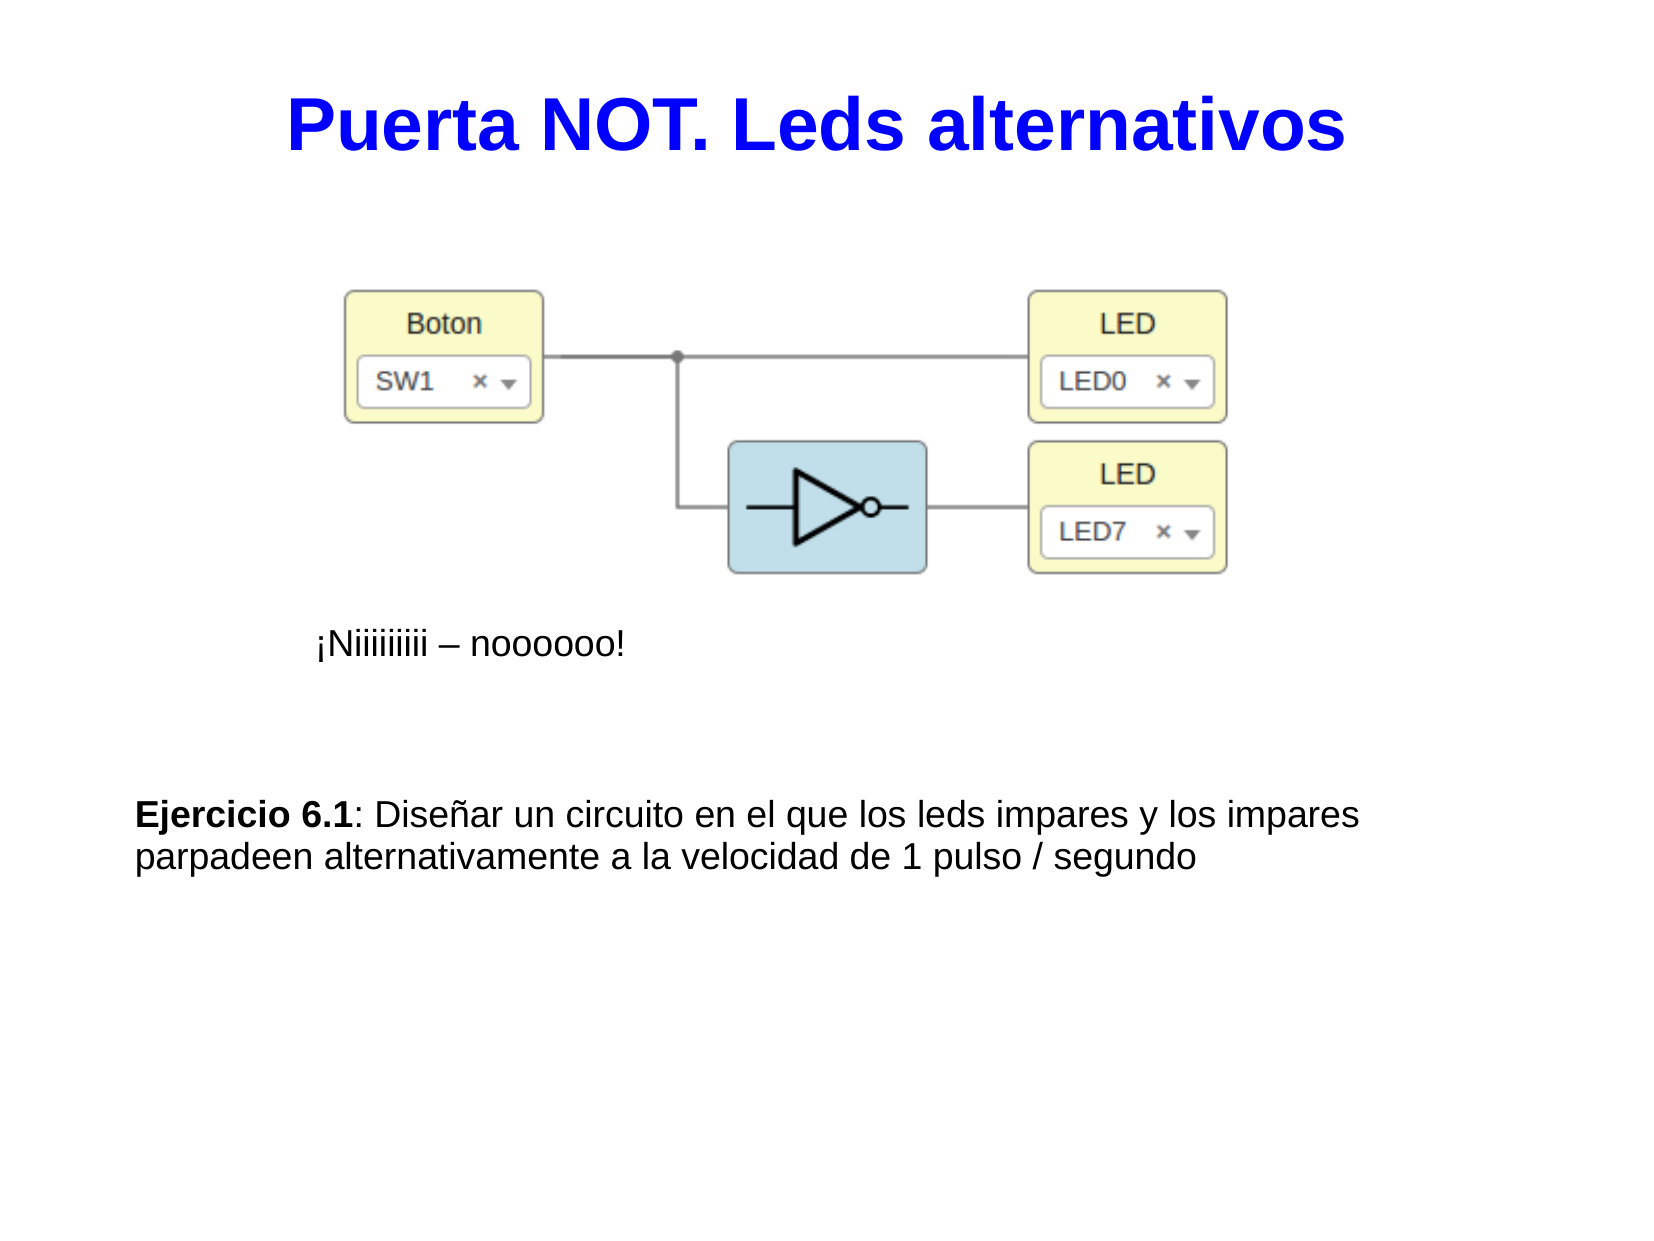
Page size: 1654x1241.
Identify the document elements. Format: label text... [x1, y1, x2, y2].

text_box Puerta NOT. Leds alternativos [90, 75, 1546, 174]
picture [330, 280, 1249, 586]
text_box Ejercicio 6.1: Diseñar un circuito en el que los leds impares y los impares parpadeen alternativamente a la velocidad de 1 pulso / segundo [120, 786, 1451, 886]
text_box ¡Niiiiiiiii – noooooo! [300, 615, 641, 672]
